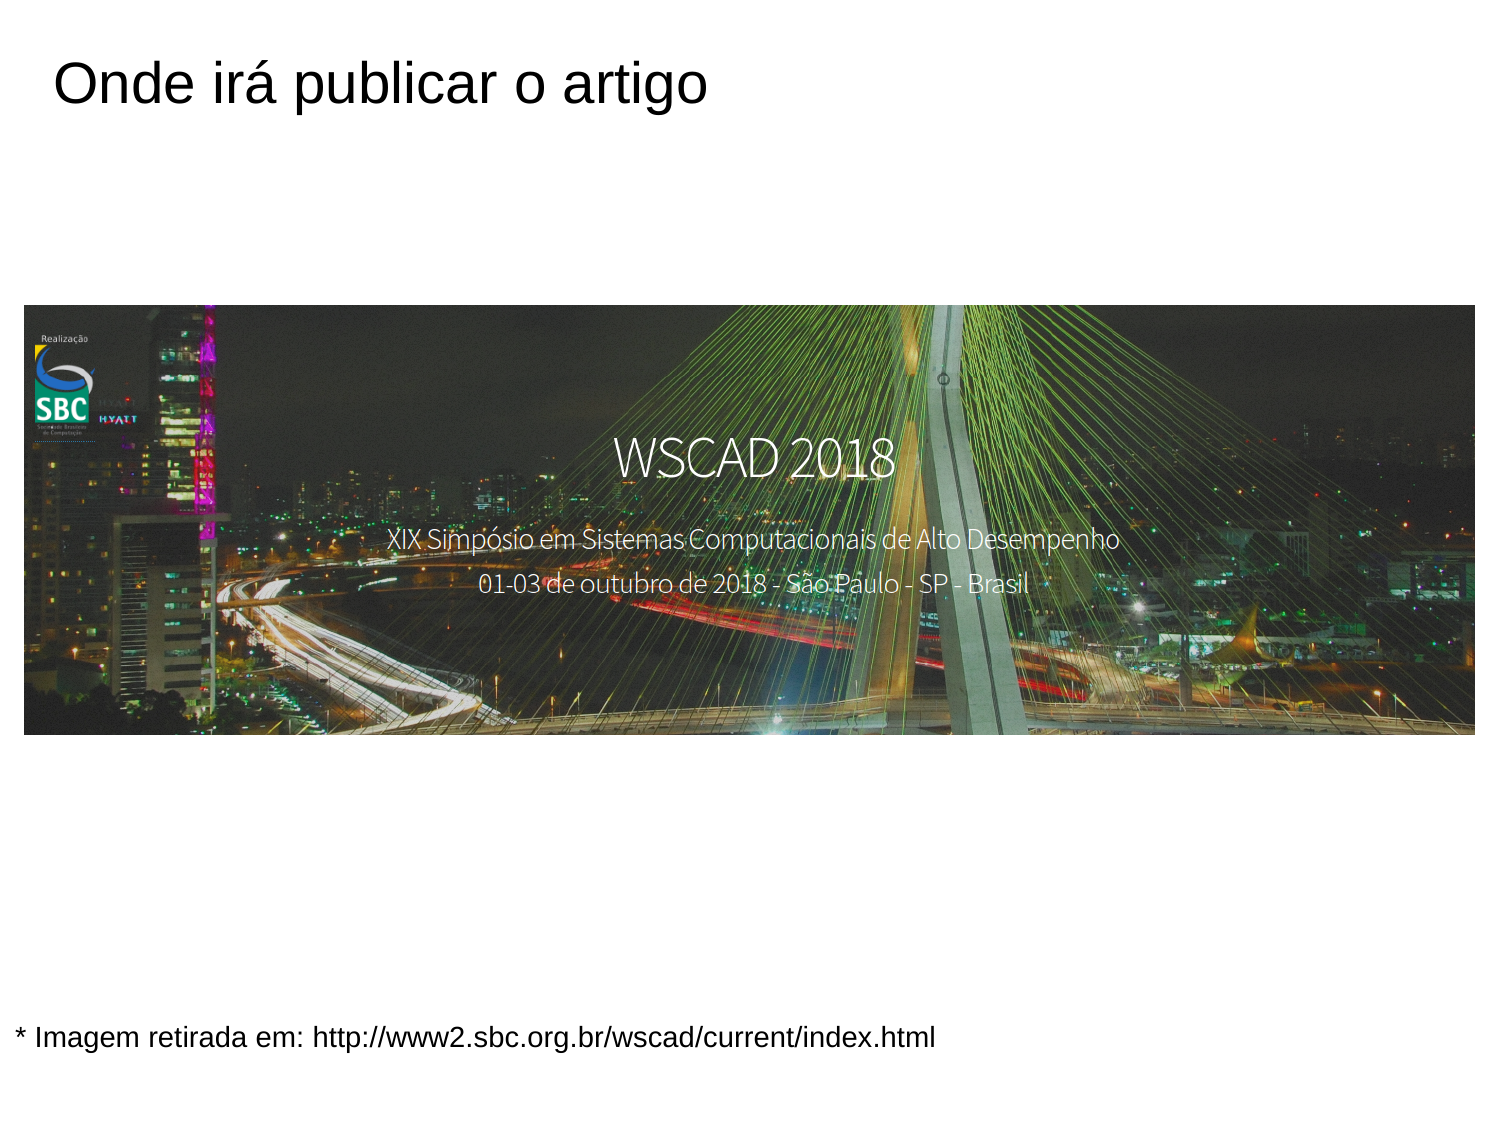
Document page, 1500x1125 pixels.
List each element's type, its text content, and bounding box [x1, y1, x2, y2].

picture [24, 305, 1475, 735]
list * Imagem retirada em: http://www2.sbc.org.br/wscad/current/index.html [0, 1002, 1500, 1115]
title Onde irá publicar o artigo [38, 30, 1471, 156]
